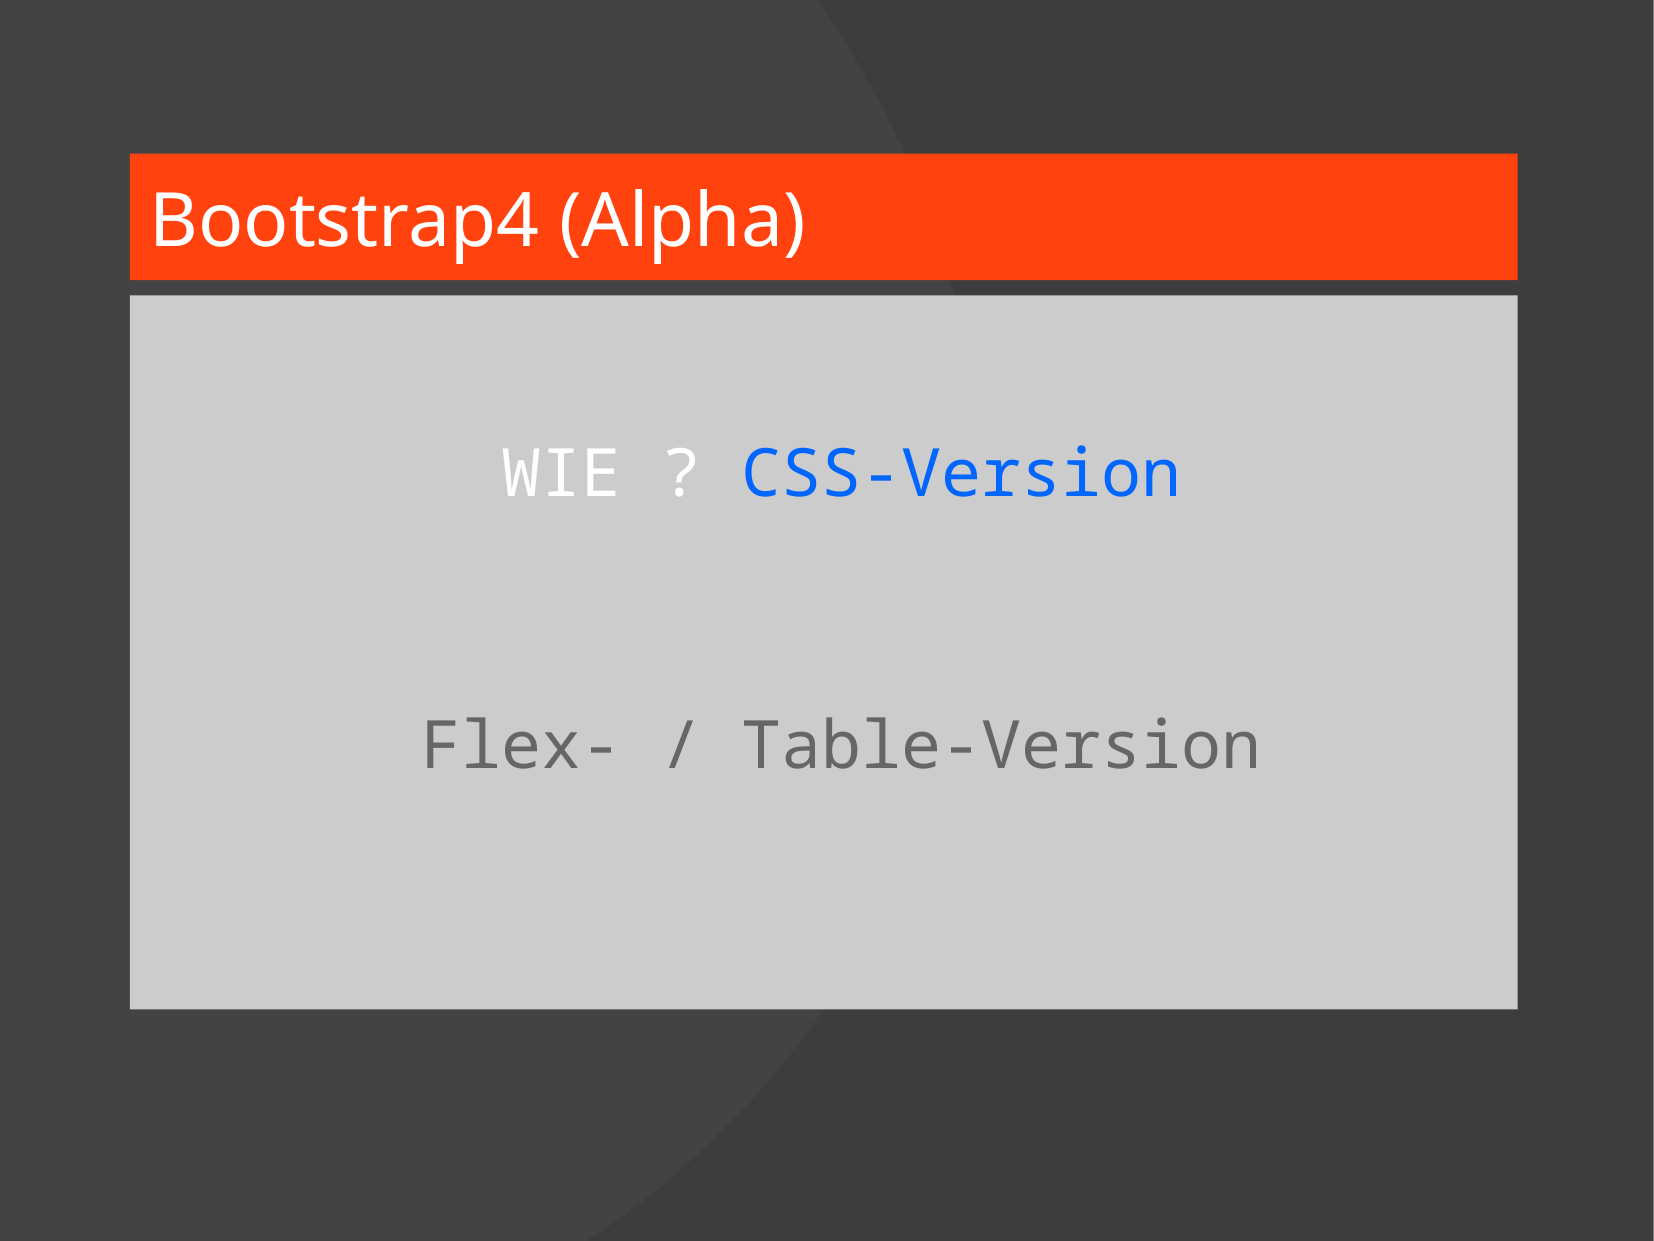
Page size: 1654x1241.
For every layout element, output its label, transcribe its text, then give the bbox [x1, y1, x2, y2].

title Bootstrap4 (Alpha) [129, 153, 1518, 281]
subtitle WIE ? CSS-Version Flex- / Table-Version [129, 295, 1518, 1010]
picture [0, 0, 1654, 1241]
